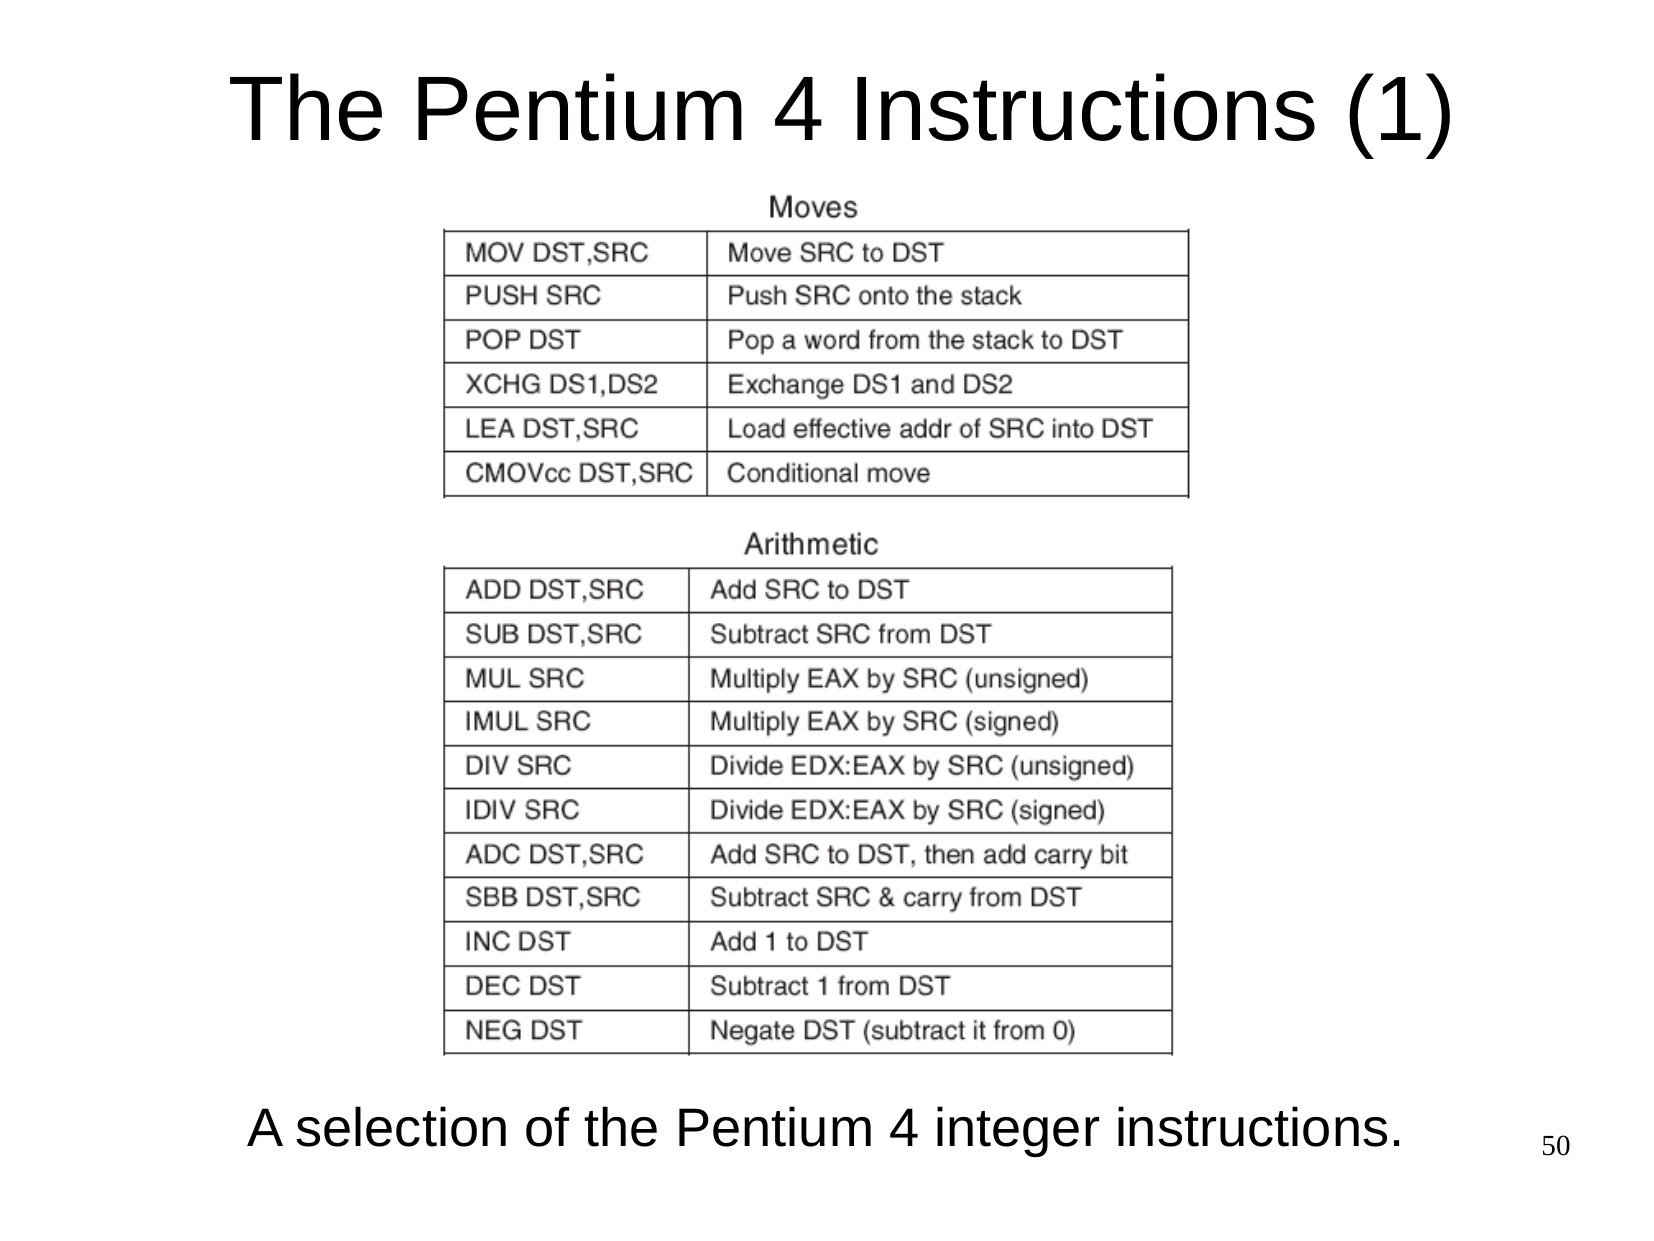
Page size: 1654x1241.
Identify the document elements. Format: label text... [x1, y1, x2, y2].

picture [442, 165, 1193, 1079]
title The Pentium 4 Instructions (1) [0, 0, 1654, 207]
list A selection of the Pentium 4 integer instructions. [0, 1084, 1654, 1186]
